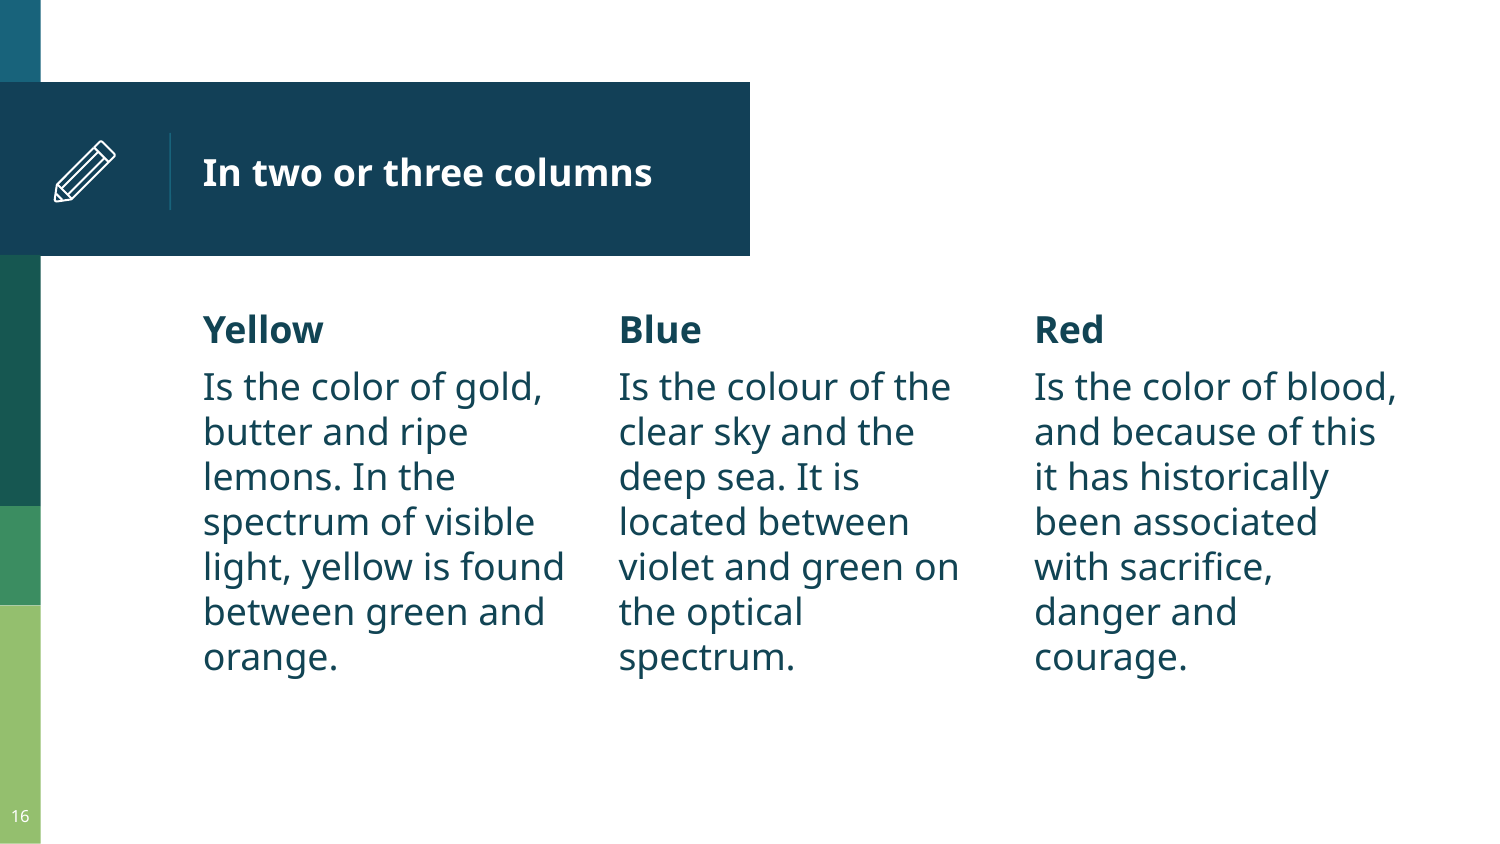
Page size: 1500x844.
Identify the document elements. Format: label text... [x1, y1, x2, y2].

title In two or three columns [187, 87, 715, 256]
list Red Is the color of blood, and because of this it has historically been associated with sacrifice, danger and courage. [1019, 290, 1415, 809]
list Yellow Is the color of gold, butter and ripe lemons. In the spectrum of visible light, yellow is found between green and orange. [187, 290, 584, 809]
slide_number <number> [0, 790, 49, 844]
list Blue Is the colour of the clear sky and the deep sea. It is located between violet and green on the optical spectrum. [603, 290, 999, 809]
